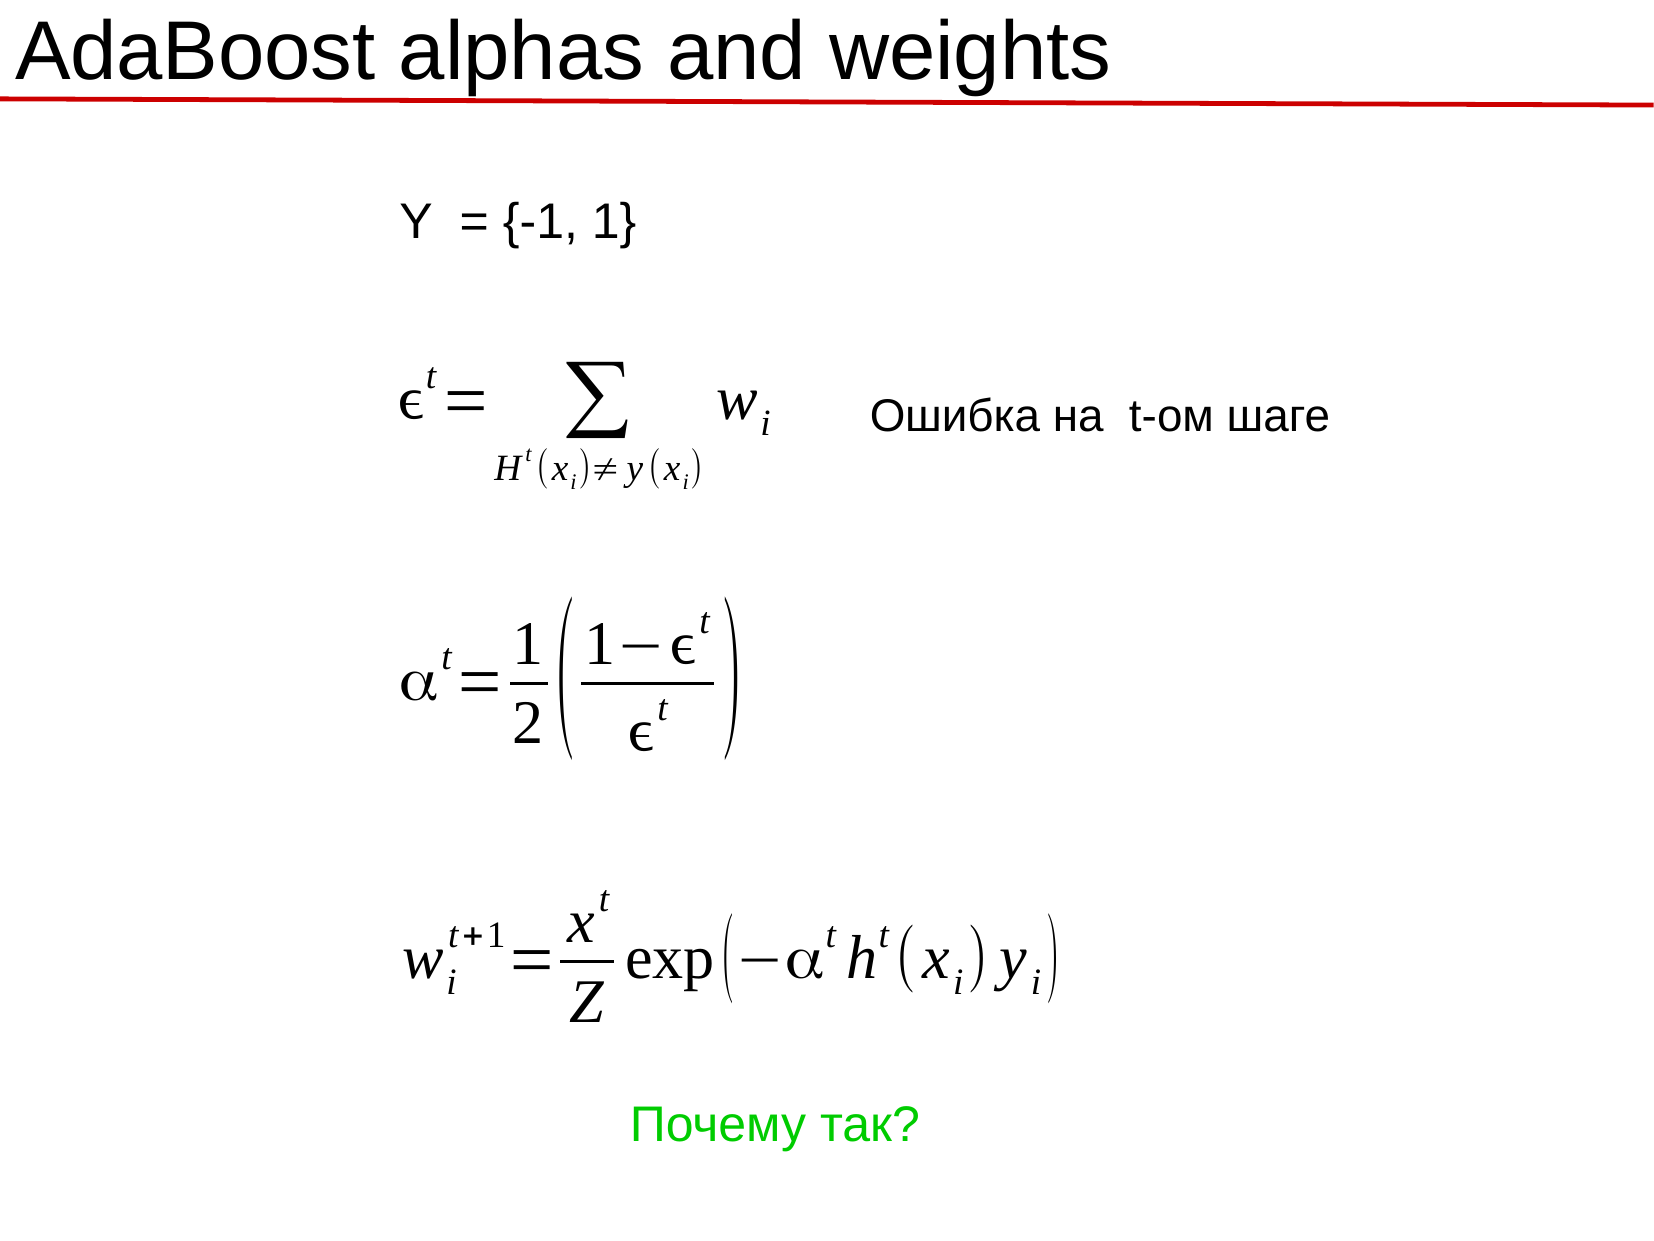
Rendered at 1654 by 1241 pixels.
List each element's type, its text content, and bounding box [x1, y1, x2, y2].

text_box Почему так? [615, 1088, 1021, 1216]
chart [390, 356, 779, 494]
chart [393, 593, 748, 763]
title AdaBoost alphas and weights [15, 3, 1504, 97]
text_box Y = {-1, 1} [384, 185, 955, 257]
chart [395, 879, 1066, 1036]
text_box Ошибка на t-ом шаге [855, 382, 1486, 449]
